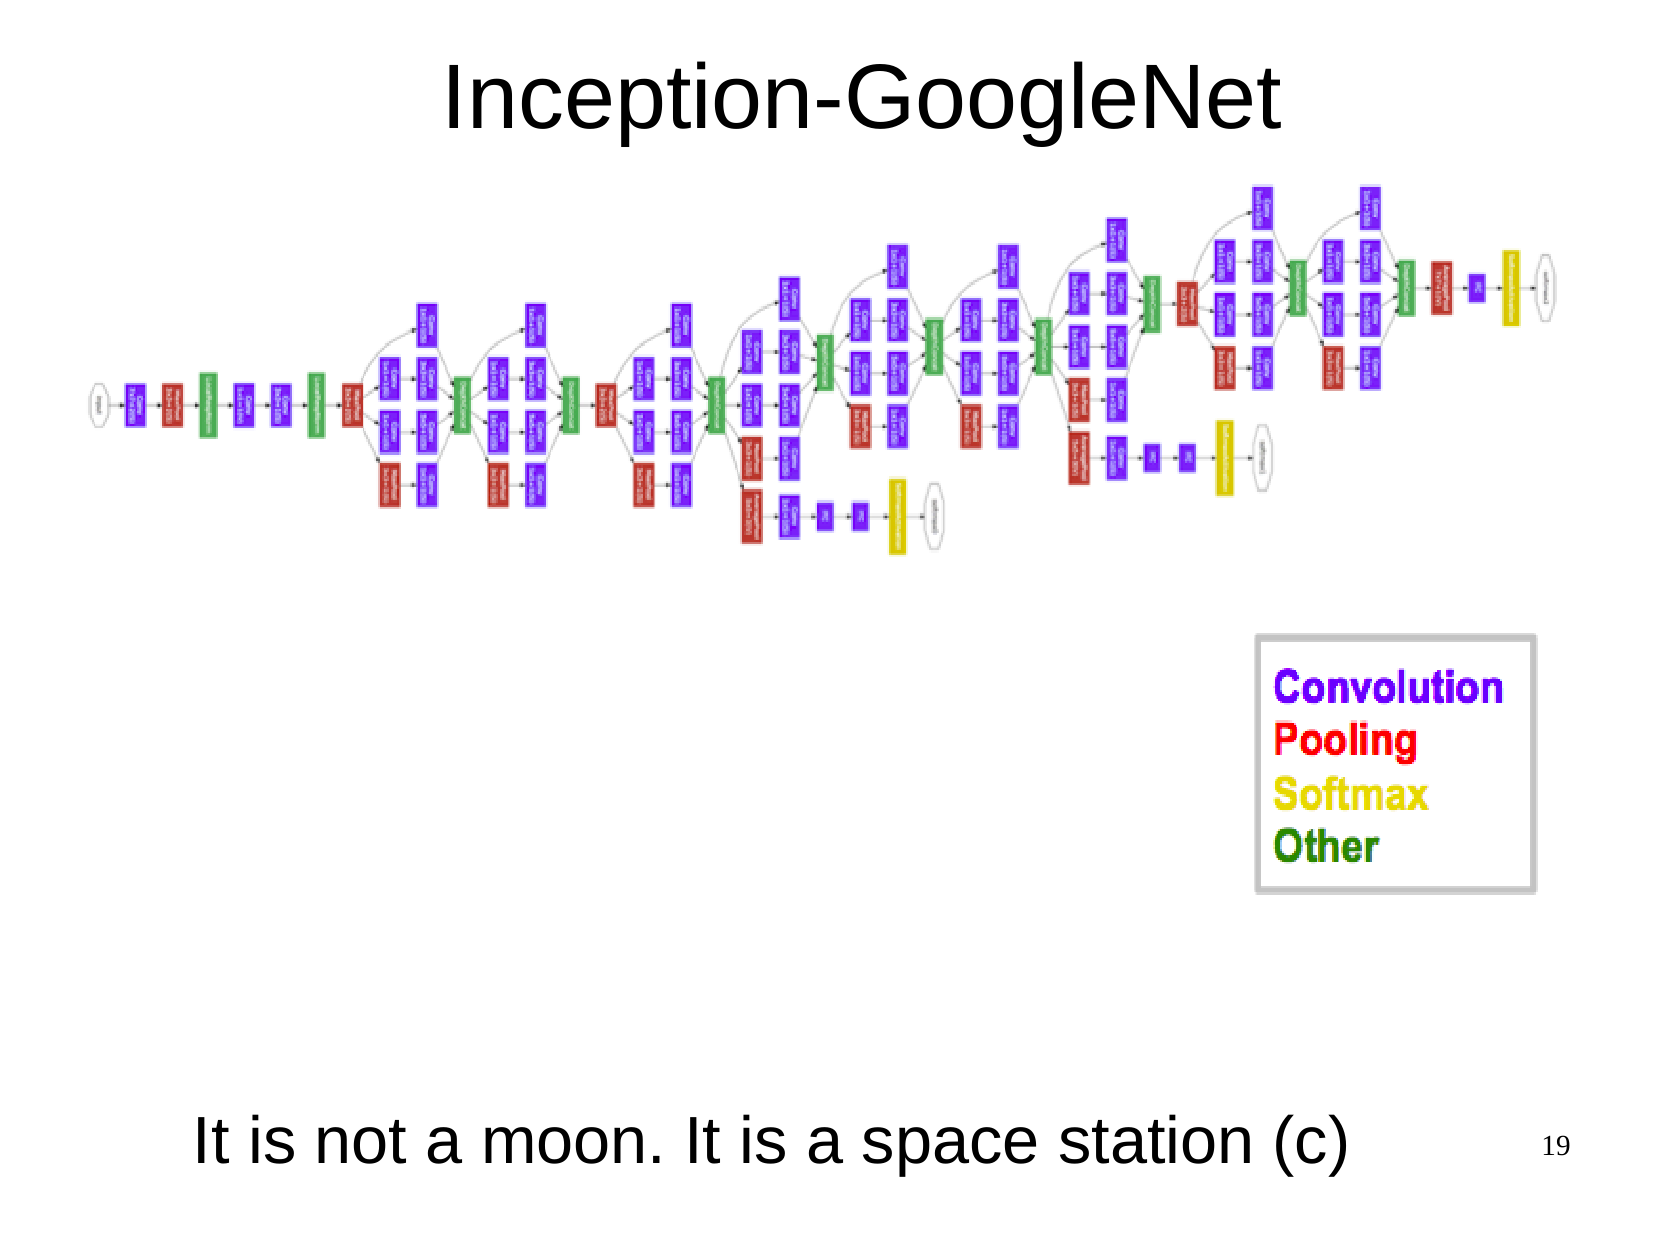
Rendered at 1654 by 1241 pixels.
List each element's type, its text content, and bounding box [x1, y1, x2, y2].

picture [53, 137, 1587, 930]
text_box Inception-GoogleNet [330, 45, 1396, 148]
text_box It is not a moon. It is a space station (c) [60, 1021, 1486, 1241]
